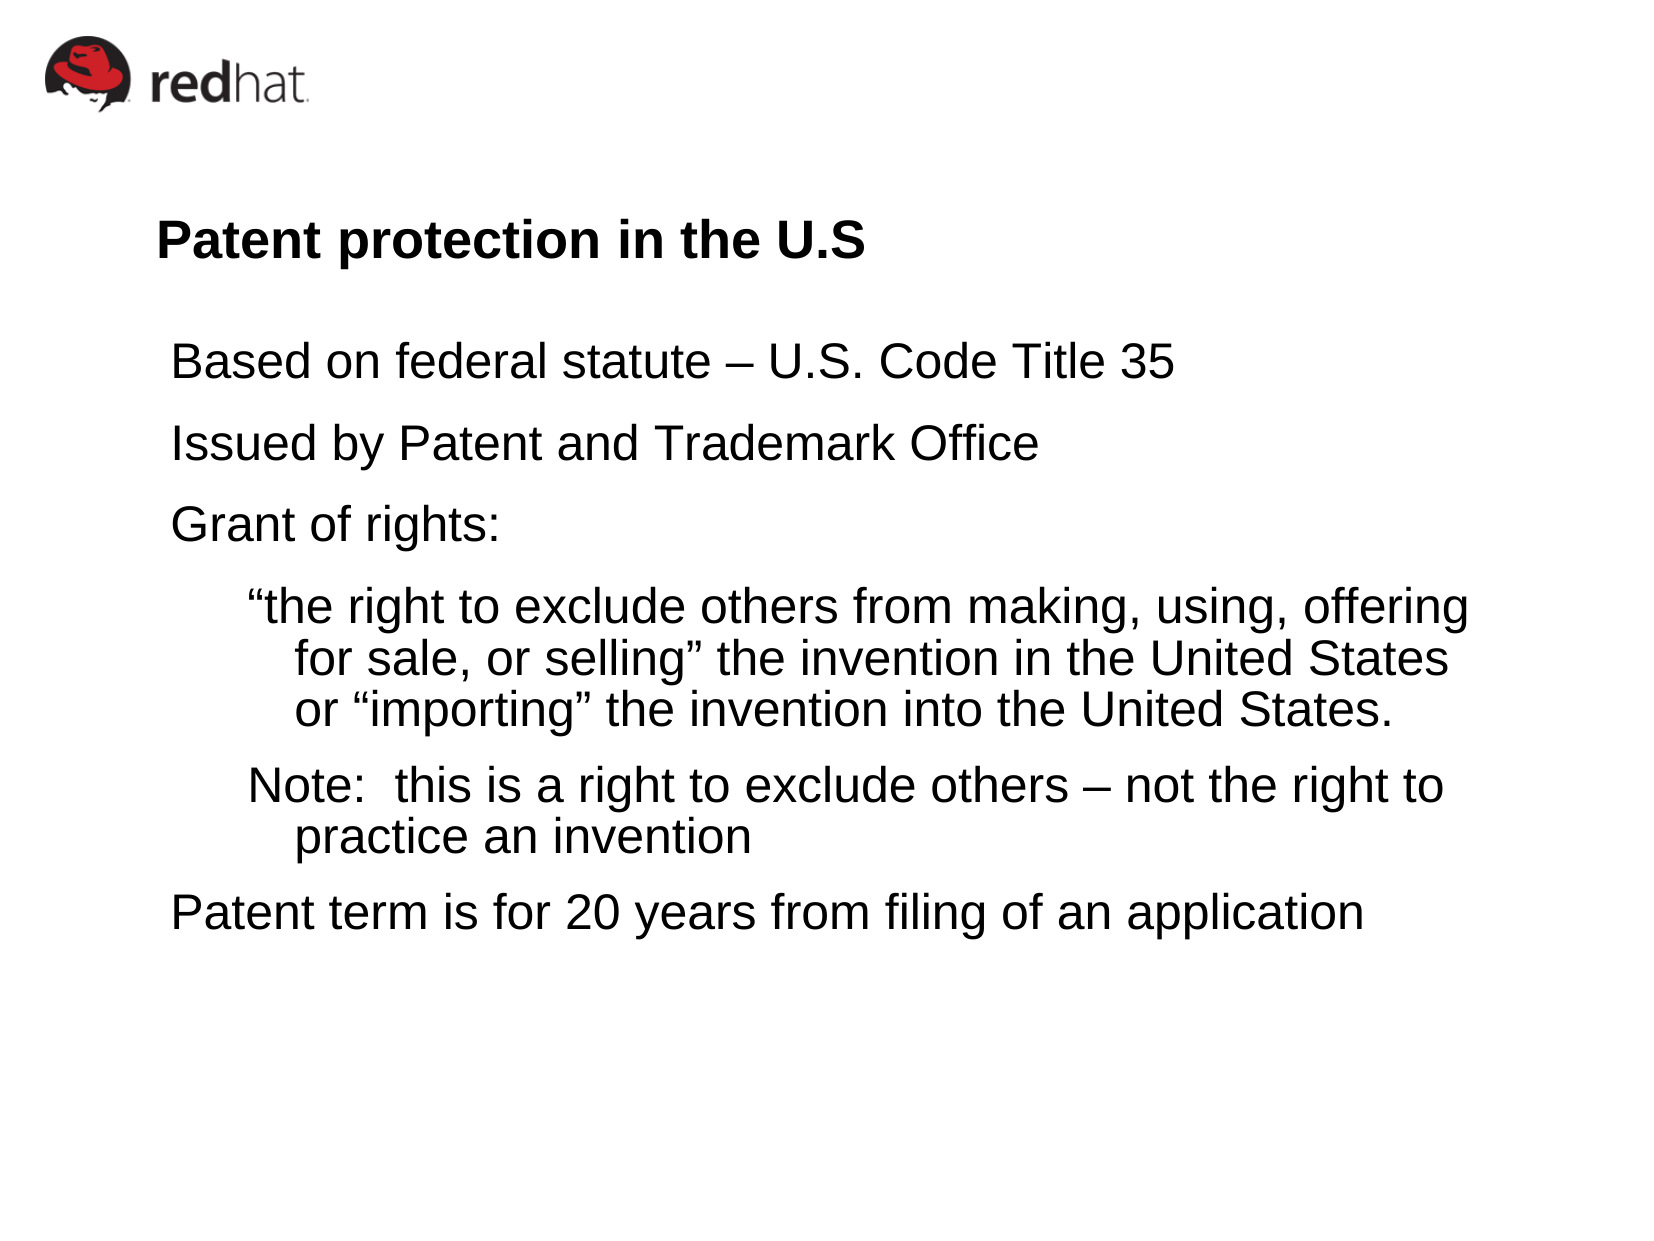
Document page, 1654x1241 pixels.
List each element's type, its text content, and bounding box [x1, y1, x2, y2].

title Patent protection in the U.S [156, 204, 1502, 280]
picture [45, 36, 309, 122]
list Based on federal statute – U.S. Code Title 35 Issued by Patent and Trademark Office Grant of rights: “the right to exclude others from making, using, offering for sale, or selling” the invention in the United States or “importing” the invention into the United States. Note: this is a right to exclude others – not the right to practice an invention Patent term is for 20 years from filing of an application [152, 337, 1498, 1116]
